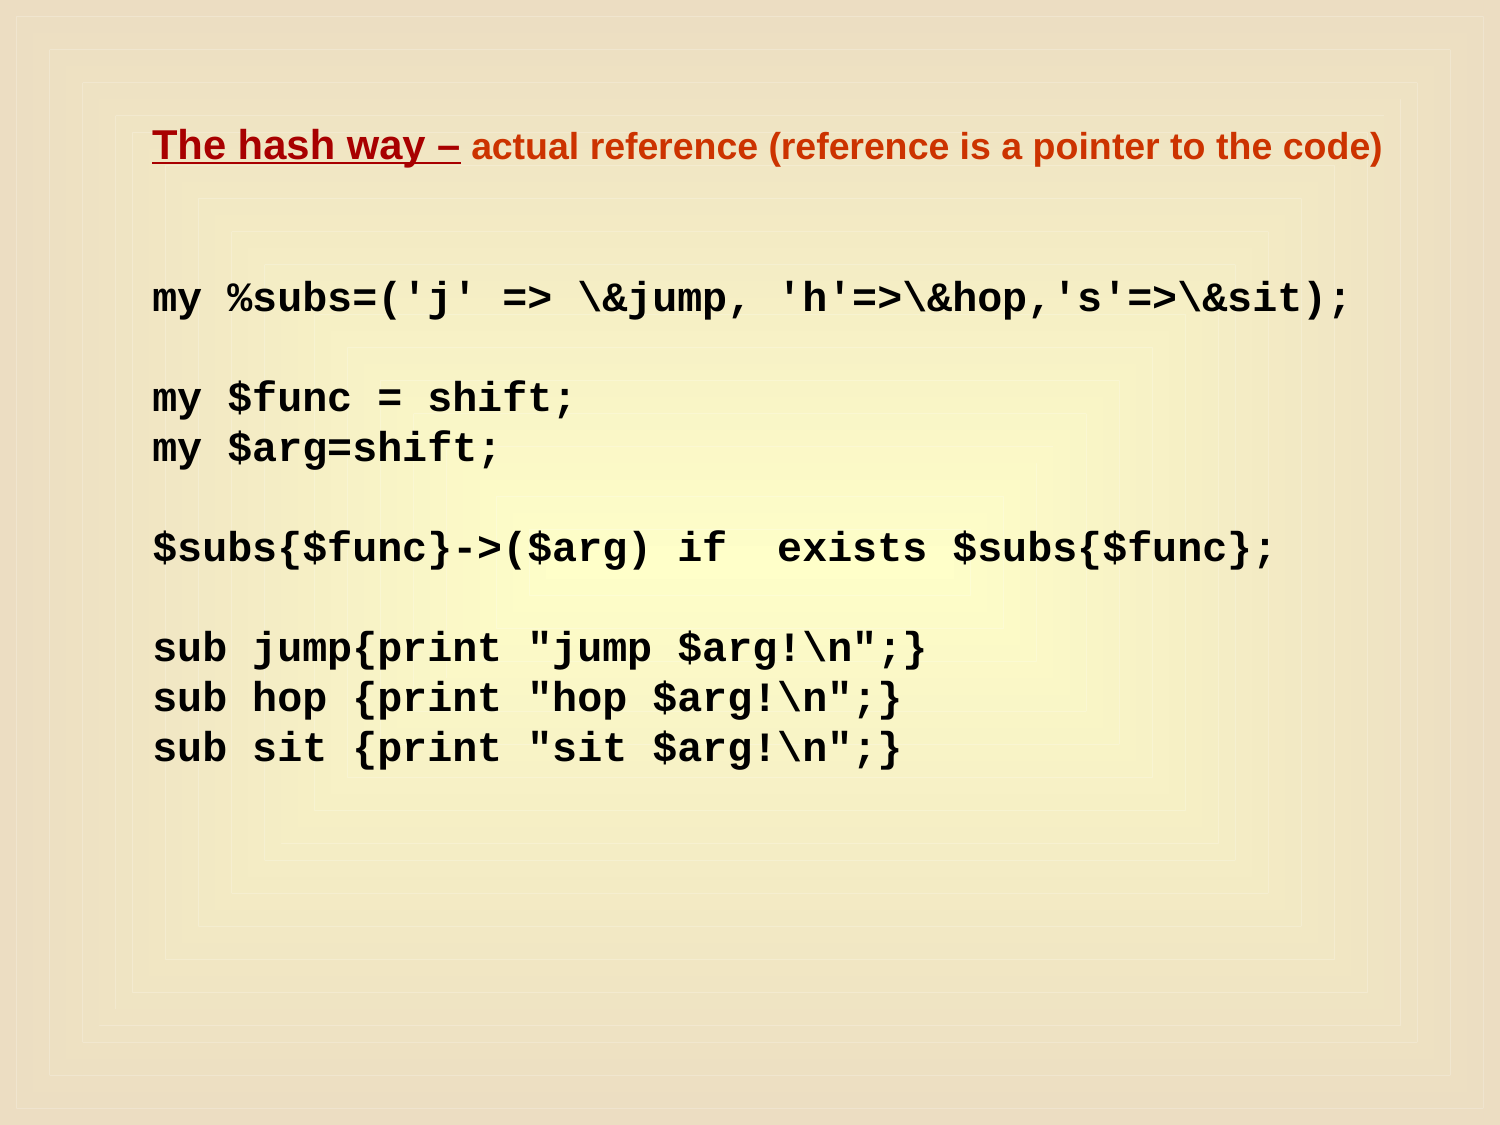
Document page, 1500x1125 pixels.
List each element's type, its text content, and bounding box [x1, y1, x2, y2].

text_box my %subs=('j' => \&jump, 'h'=>\&hop,'s'=>\&sit); my $func = shift; my $arg=shift; $subs{$func}->($arg) if exists $subs{$func}; sub jump{print "jump $arg!\n";} sub hop {print "hop $arg!\n";} sub sit {print "sit $arg!\n";} [137, 262, 1368, 778]
text_box The hash way – actual reference (reference is a pointer to the code) [137, 110, 1409, 176]
